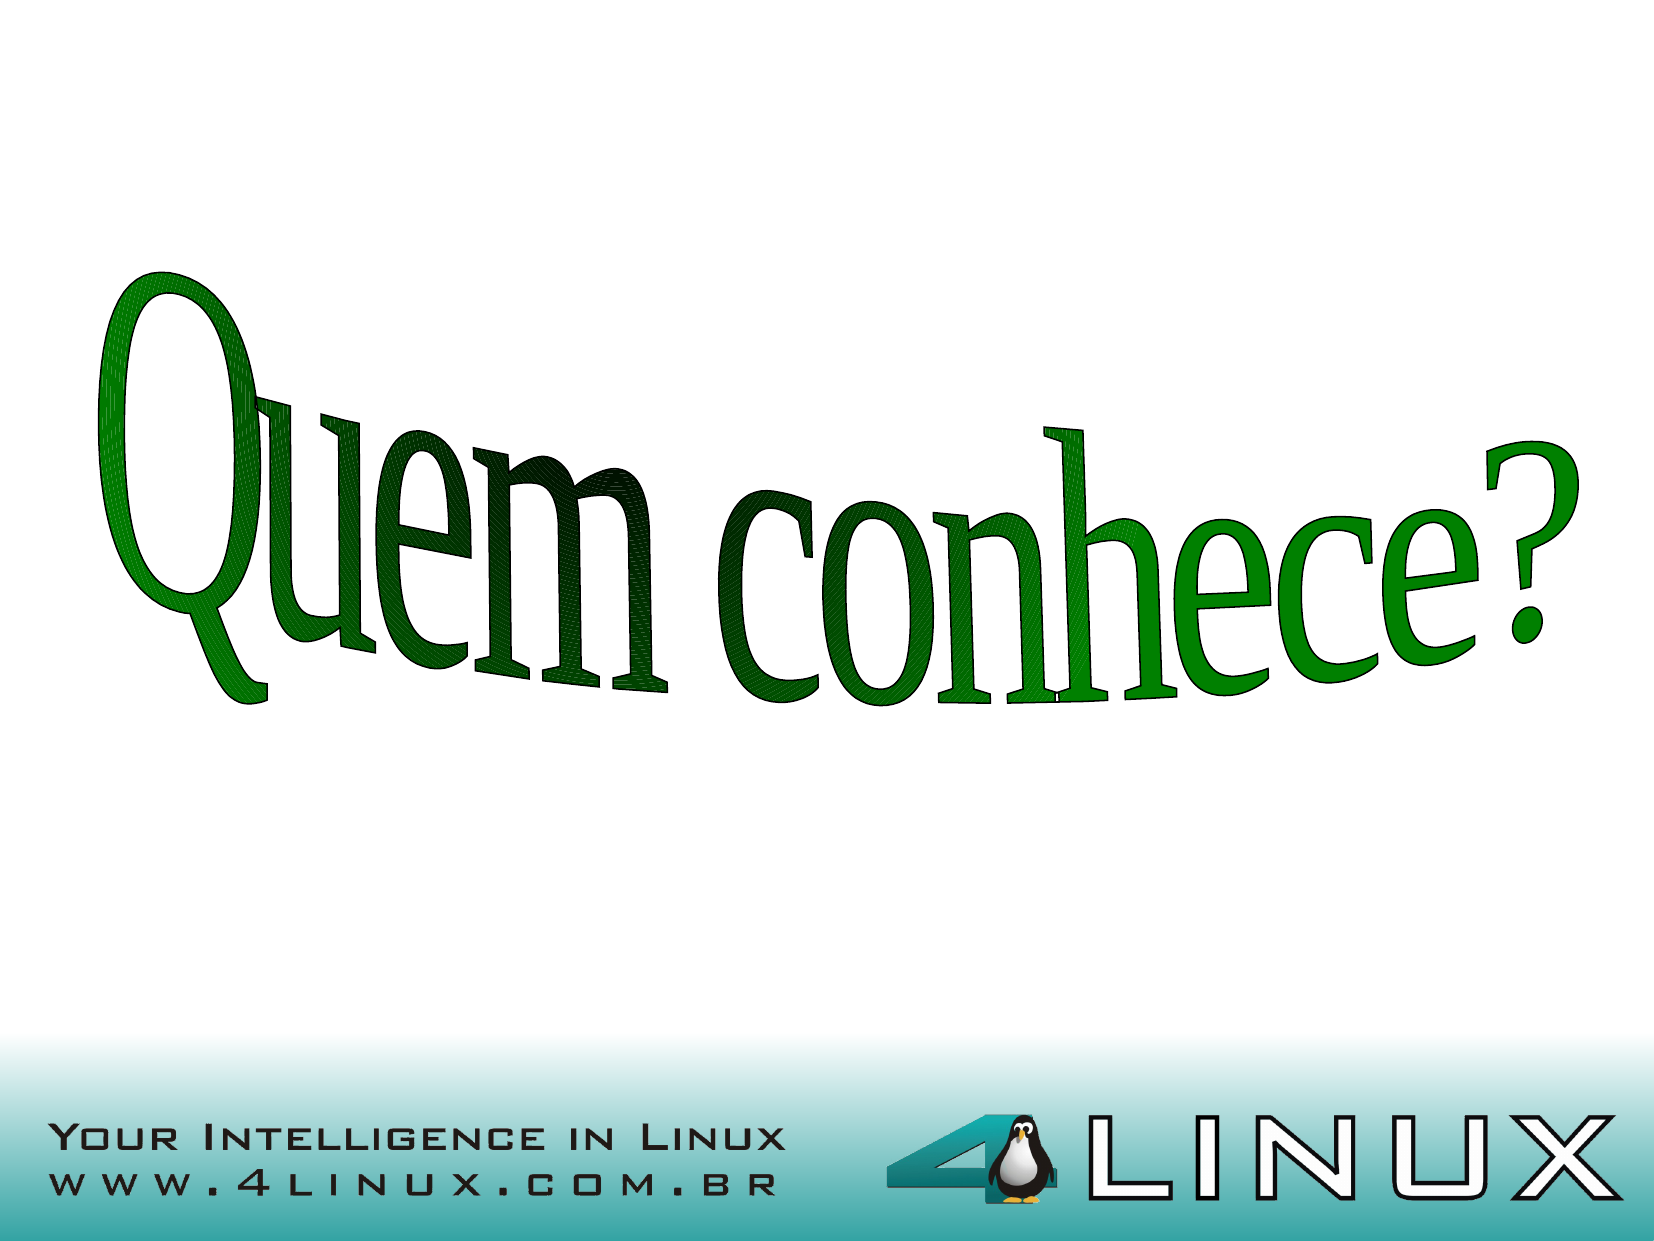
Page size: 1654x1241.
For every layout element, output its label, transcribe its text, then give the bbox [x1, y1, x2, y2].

text_box Quem conhece? [98, 272, 376, 704]
text_box Quem conhece? [1512, 607, 1543, 644]
text_box Quem conhece? [822, 501, 934, 706]
text_box Quem conhece? [376, 430, 471, 669]
text_box Quem conhece? [1487, 441, 1579, 590]
text_box Quem conhece? [473, 447, 668, 693]
text_box Quem conhece? [1174, 519, 1271, 696]
picture [47, 1121, 786, 1196]
text_box Quem conhece? [718, 490, 819, 703]
picture [885, 1104, 1625, 1211]
text_box Quem conhece? [1278, 516, 1378, 683]
text_box Quem conhece? [933, 427, 1177, 704]
text_box Quem conhece? [1382, 509, 1478, 666]
